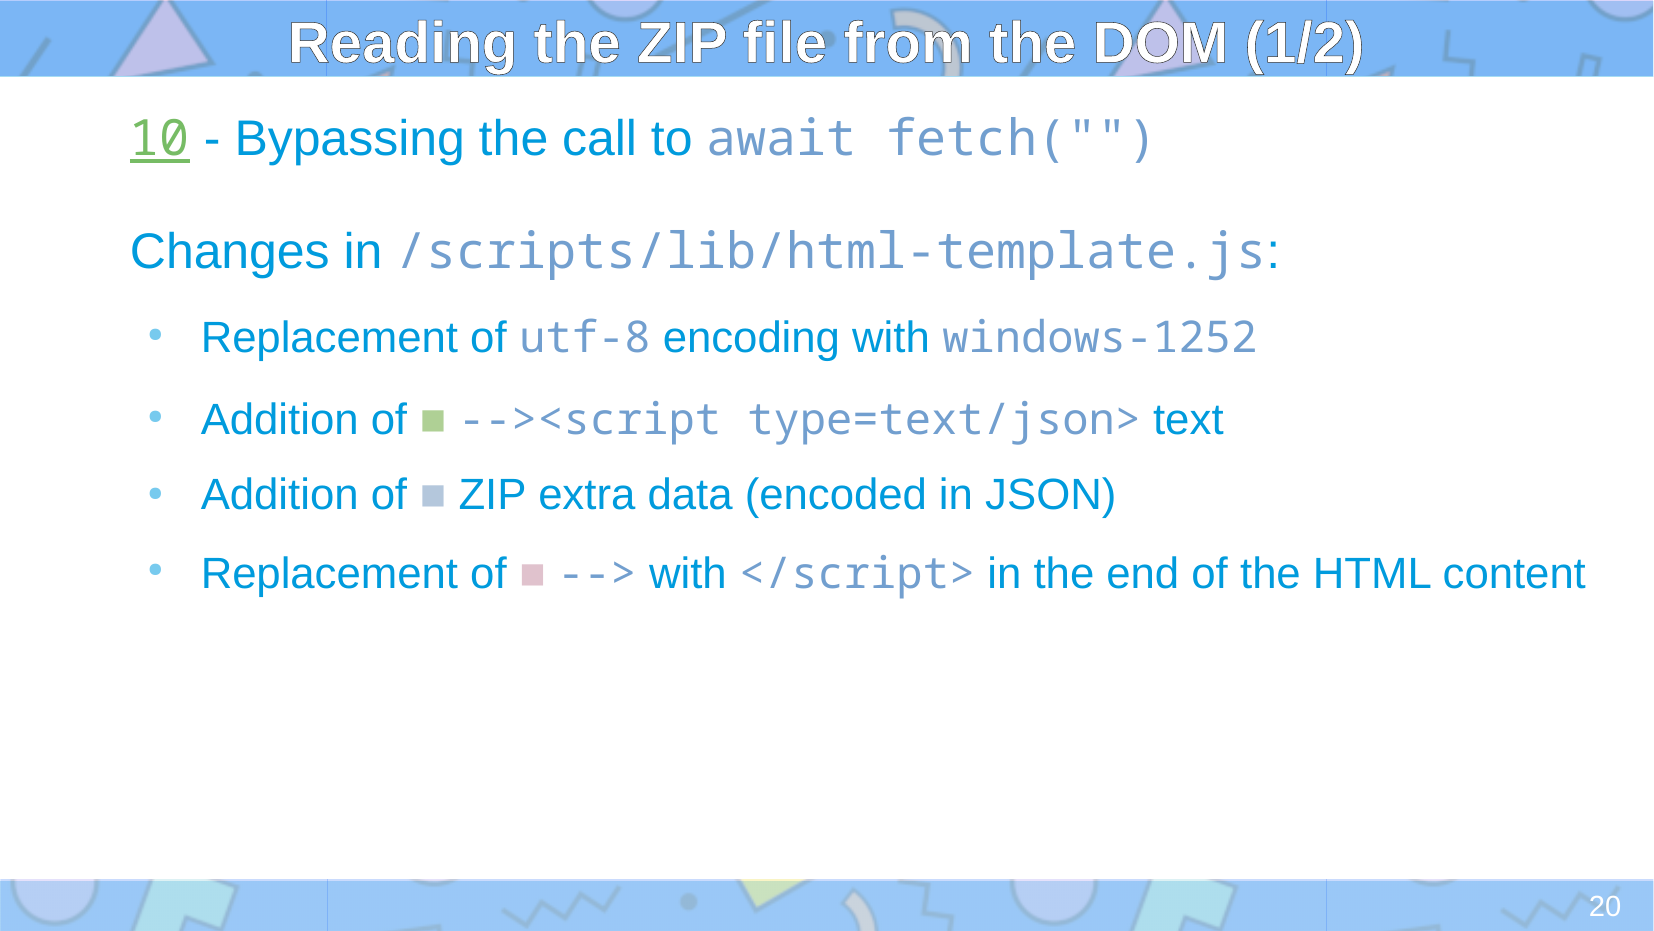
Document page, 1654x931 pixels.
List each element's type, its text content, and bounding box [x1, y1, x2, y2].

picture [0, 0, 1654, 76]
picture [0, 879, 1654, 931]
title Reading the ZIP file from the DOM (1/2) [59, 3, 1595, 82]
list 10 - Bypassing the call to await fetch("") Changes in /scripts/lib/html-template.js: Replacement of utf-8 encoding with windows-1252 Addition of ■ --><script type=text/json> text Addition of ■ ZIP extra data (encoded in JSON) Replacement of ■ --> with </script> in the end of the HTML content [59, 101, 1595, 863]
